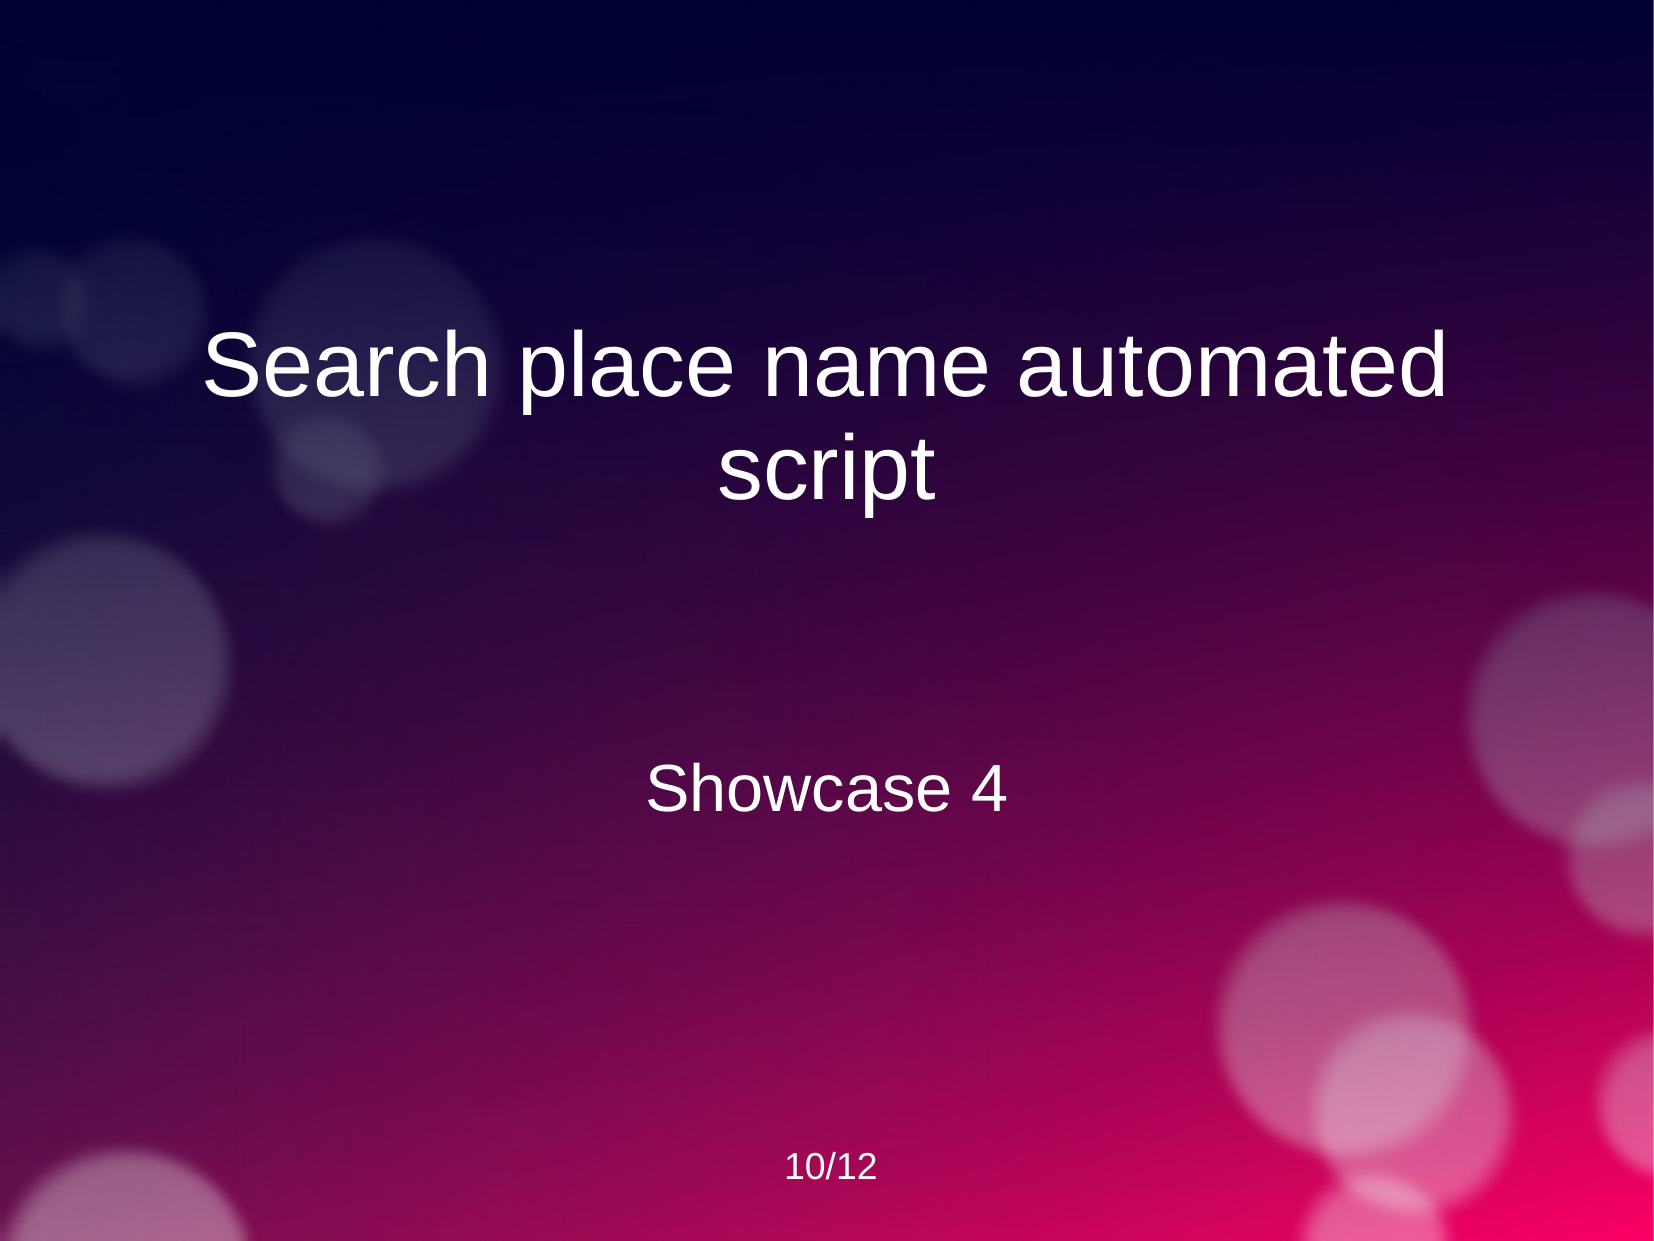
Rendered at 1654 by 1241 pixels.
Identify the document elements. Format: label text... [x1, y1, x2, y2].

picture [0, 0, 1654, 1241]
text_box <number>/12 [516, 1137, 1146, 1208]
subtitle Showcase 4 [82, 566, 1571, 1010]
title Search place name automated script [82, 312, 1571, 520]
